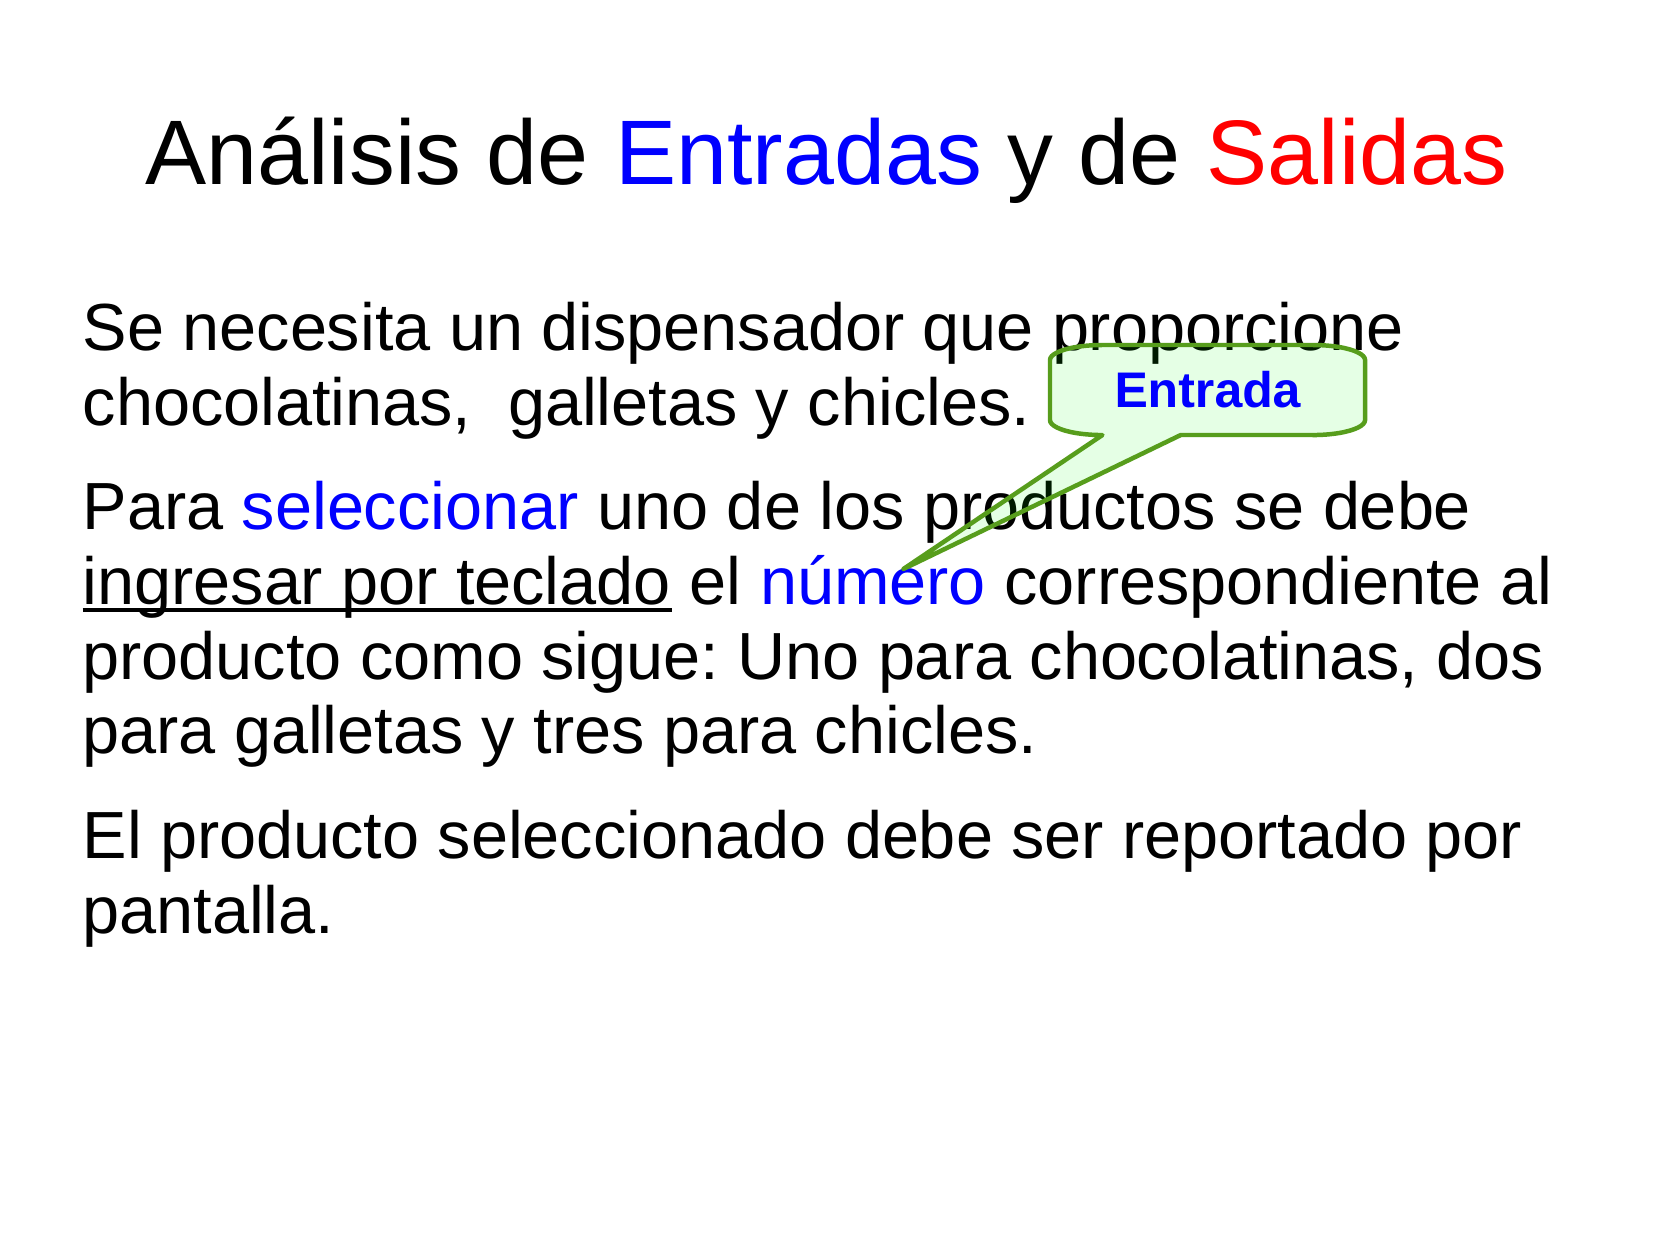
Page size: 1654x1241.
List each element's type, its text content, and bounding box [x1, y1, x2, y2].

list Se necesita un dispensador que proporcione chocolatinas, galletas y chicles. Para seleccionar uno de los productos se debe ingresar por teclado el número correspondiente al producto como sigue: Uno para chocolatinas, dos para galletas y tres para chicles. El producto seleccionado debe ser reportado por pantalla. [82, 290, 1571, 1010]
text_box Entrada [903, 345, 1366, 569]
title Análisis de Entradas y de Salidas [82, 49, 1571, 257]
